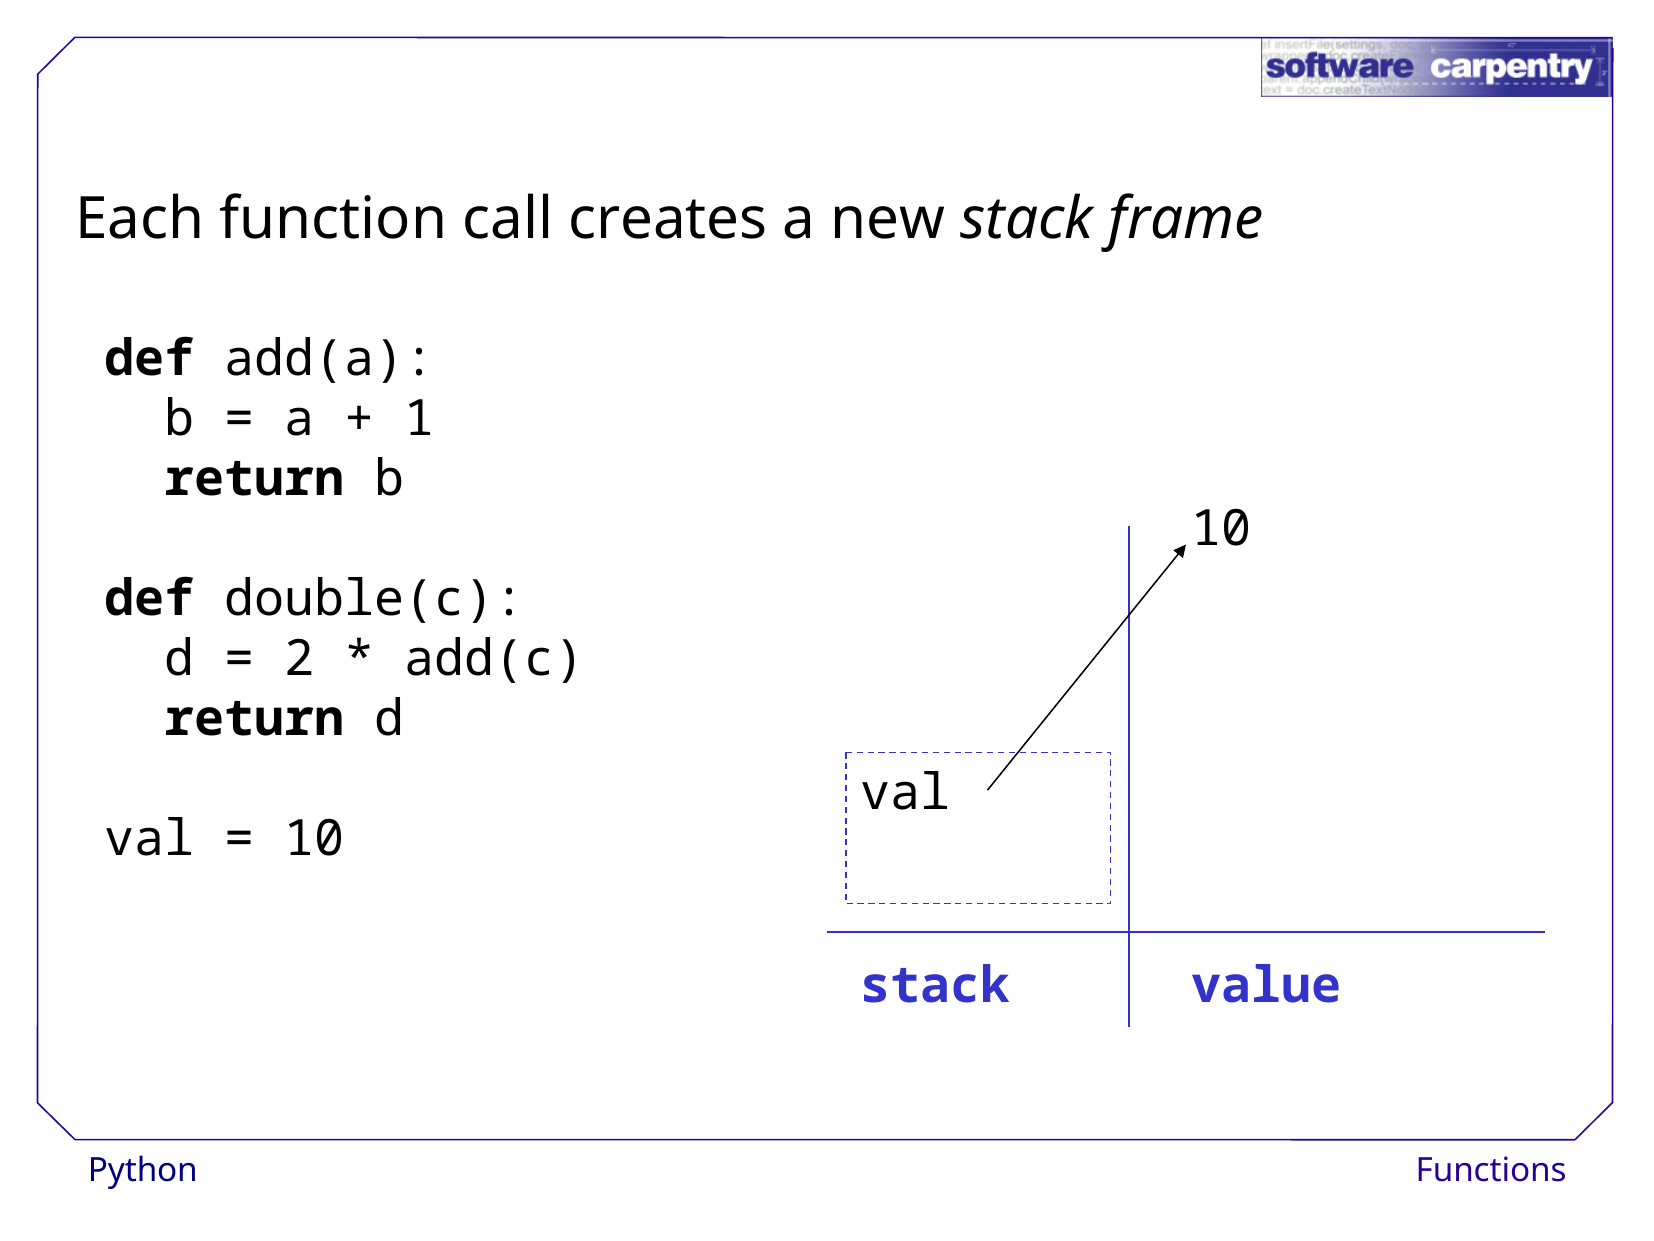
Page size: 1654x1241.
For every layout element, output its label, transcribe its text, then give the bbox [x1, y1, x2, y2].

text_box 10 [1176, 487, 1583, 847]
text_box Each function call creates a new stack frame [60, 138, 1429, 259]
text_box def add(a): b = a + 1 return b def double(c): d = 2 * add(c) return d val = 10 [89, 317, 790, 1074]
text_box val [845, 752, 1111, 904]
picture [1261, 39, 1613, 97]
text_box stack [845, 950, 1111, 1027]
text_box value [1176, 950, 1442, 1027]
